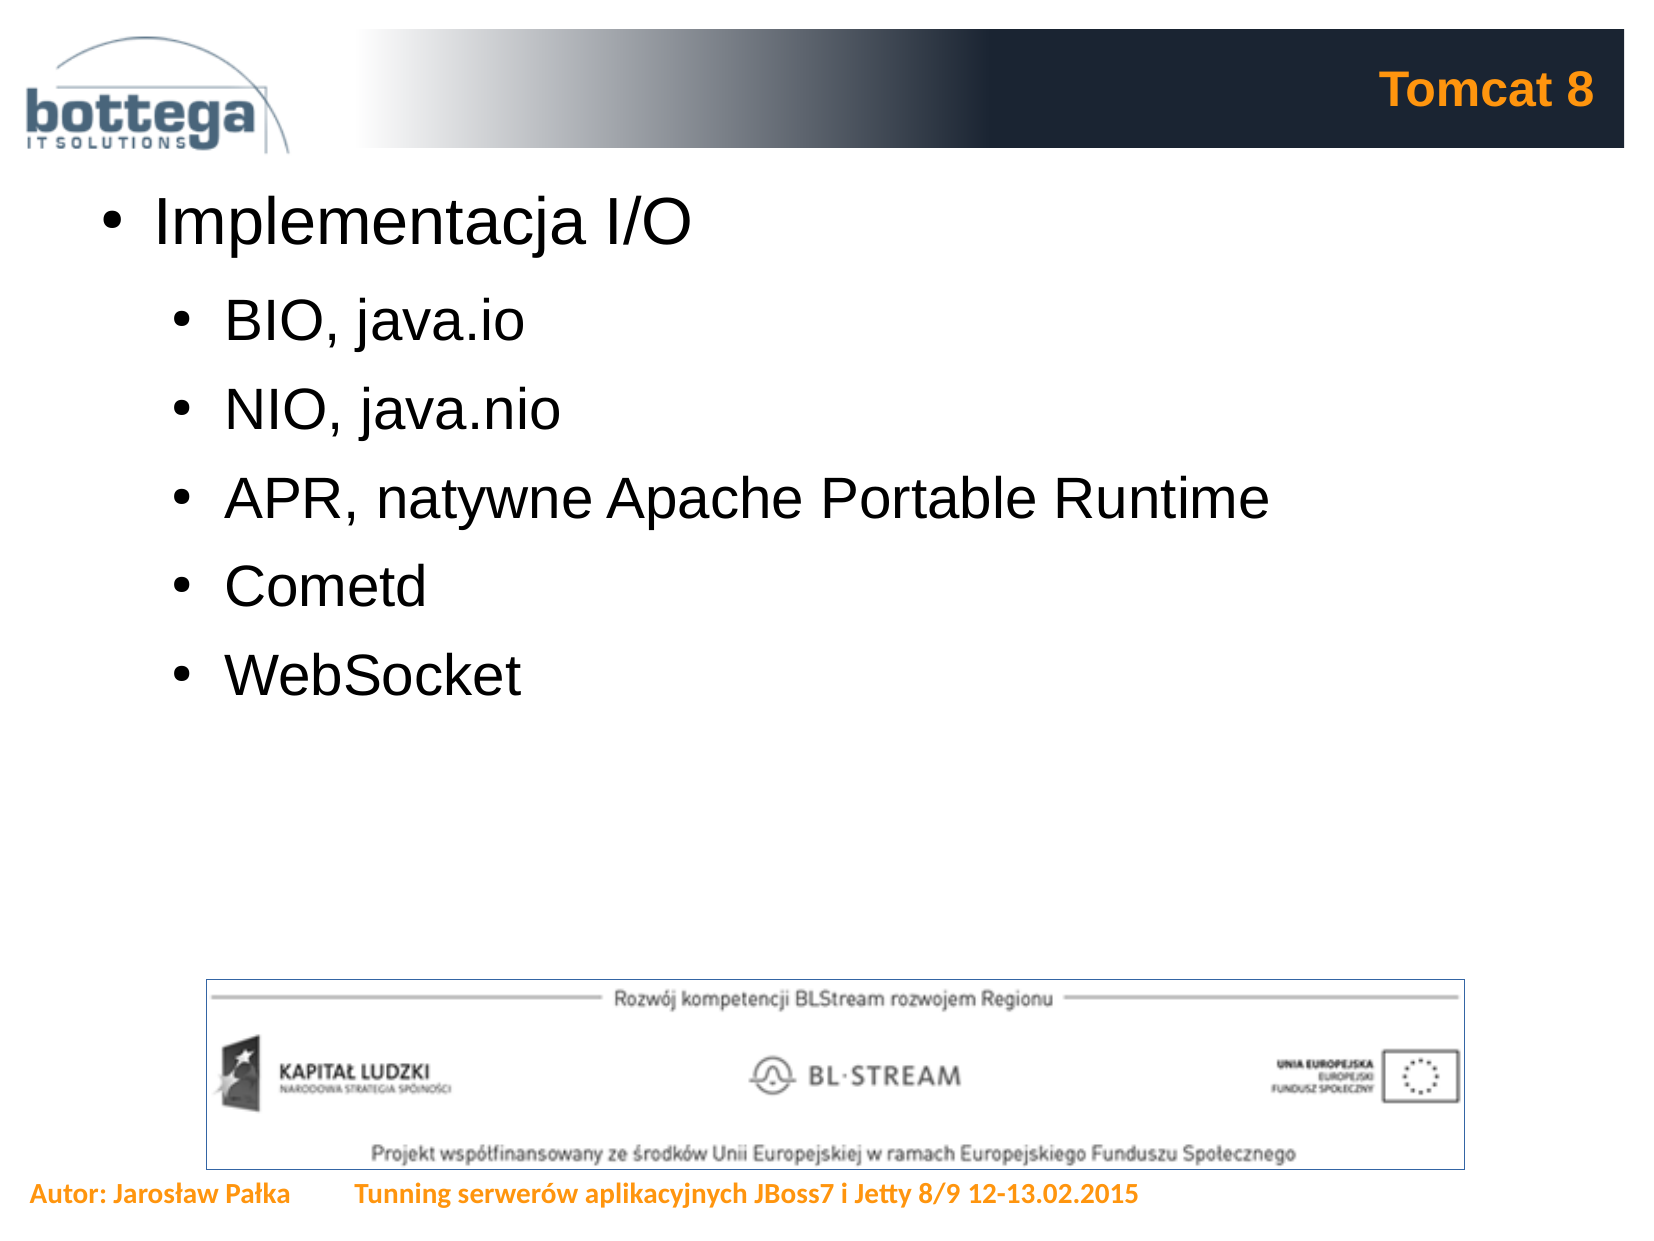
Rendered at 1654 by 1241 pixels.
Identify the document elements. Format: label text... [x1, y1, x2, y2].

picture [17, 29, 296, 160]
title Tomcat 8 [354, 29, 1625, 148]
picture [207, 1003, 1464, 1169]
list Implementacja I/O BIO, java.io NIO, java.nio APR, natywne Apache Portable Runtime Cometd WebSocket [82, 183, 1571, 1003]
